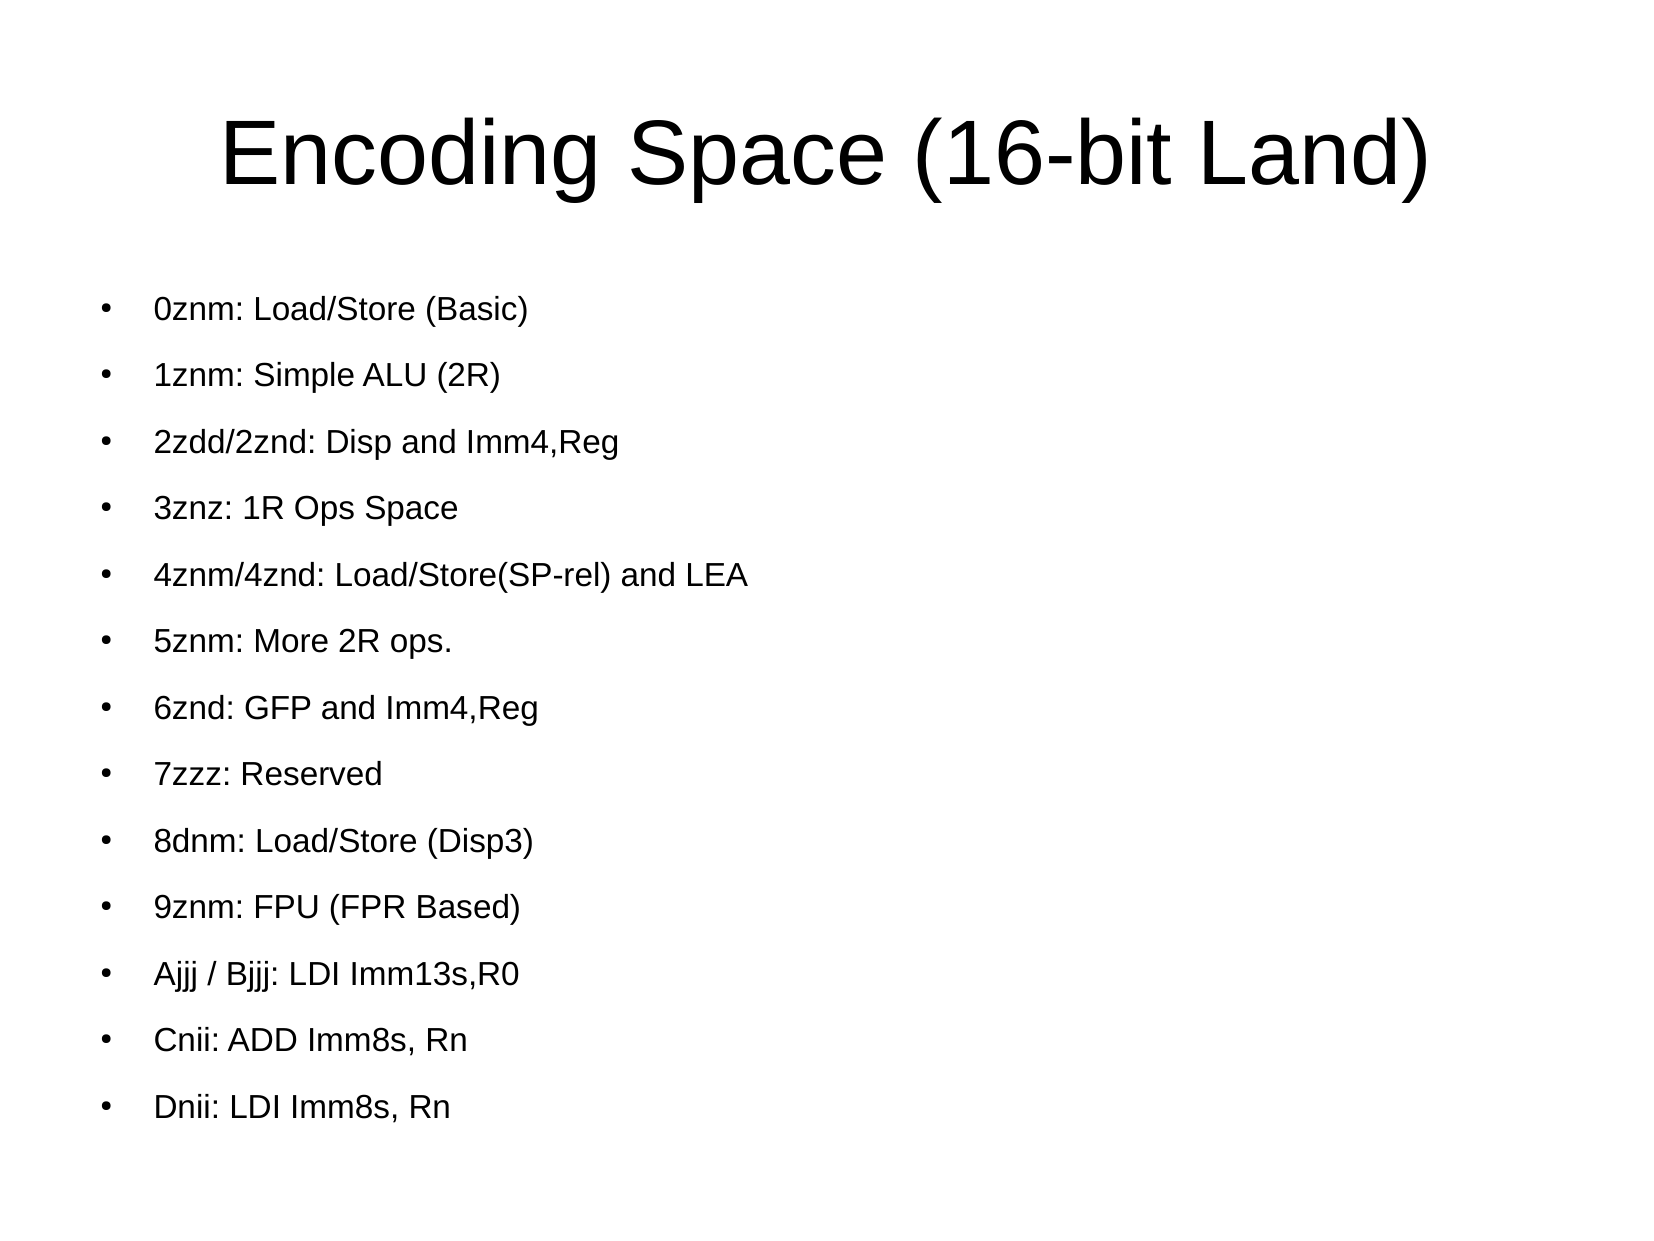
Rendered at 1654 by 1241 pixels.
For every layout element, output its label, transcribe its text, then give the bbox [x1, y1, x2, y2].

list 0znm: Load/Store (Basic) 1znm: Simple ALU (2R) 2zdd/2znd: Disp and Imm4,Reg 3znz: 1R Ops Space 4znm/4znd: Load/Store(SP-rel) and LEA 5znm: More 2R ops. 6znd: GFP and Imm4,Reg 7zzz: Reserved 8dnm: Load/Store (Disp3) 9znm: FPU (FPR Based) Ajjj / Bjjj: LDI Imm13s,R0 Cnii: ADD Imm8s, Rn Dnii: LDI Imm8s, Rn [82, 290, 1571, 1129]
title Encoding Space (16-bit Land) [82, 49, 1571, 257]
